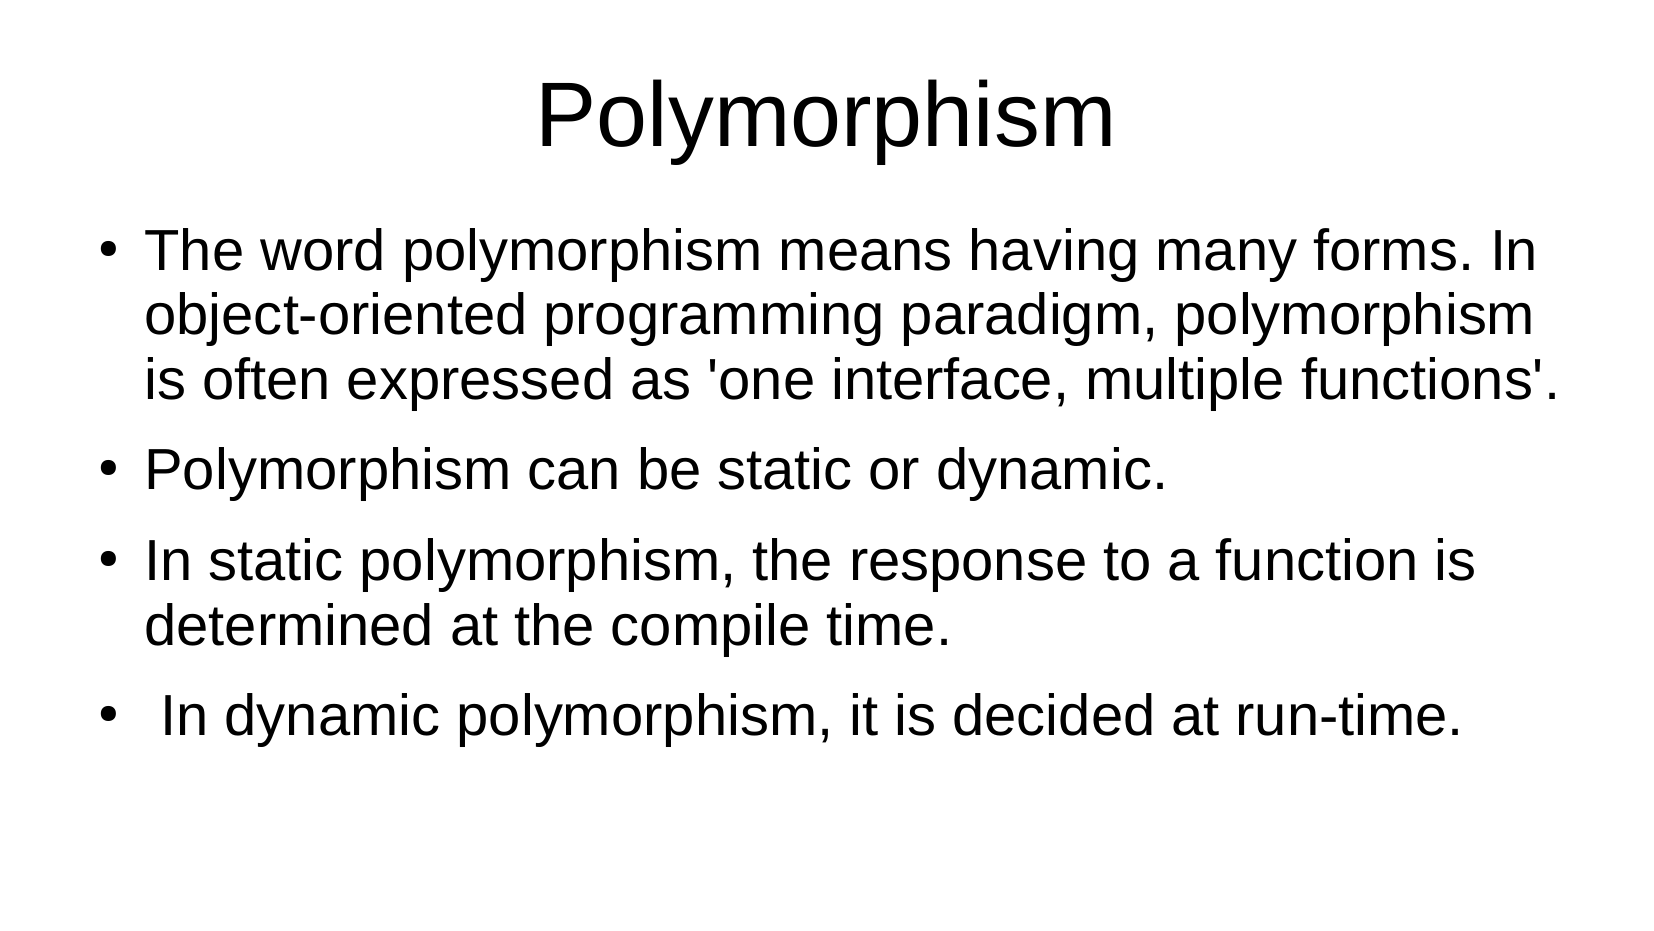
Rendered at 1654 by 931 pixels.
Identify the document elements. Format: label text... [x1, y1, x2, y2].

list The word polymorphism means having many forms. In object-oriented programming paradigm, polymorphism is often expressed as 'one interface, multiple functions'. Polymorphism can be static or dynamic. In static polymorphism, the response to a function is determined at the compile time. In dynamic polymorphism, it is decided at run-time. [82, 217, 1571, 758]
title Polymorphism [82, 37, 1571, 193]
